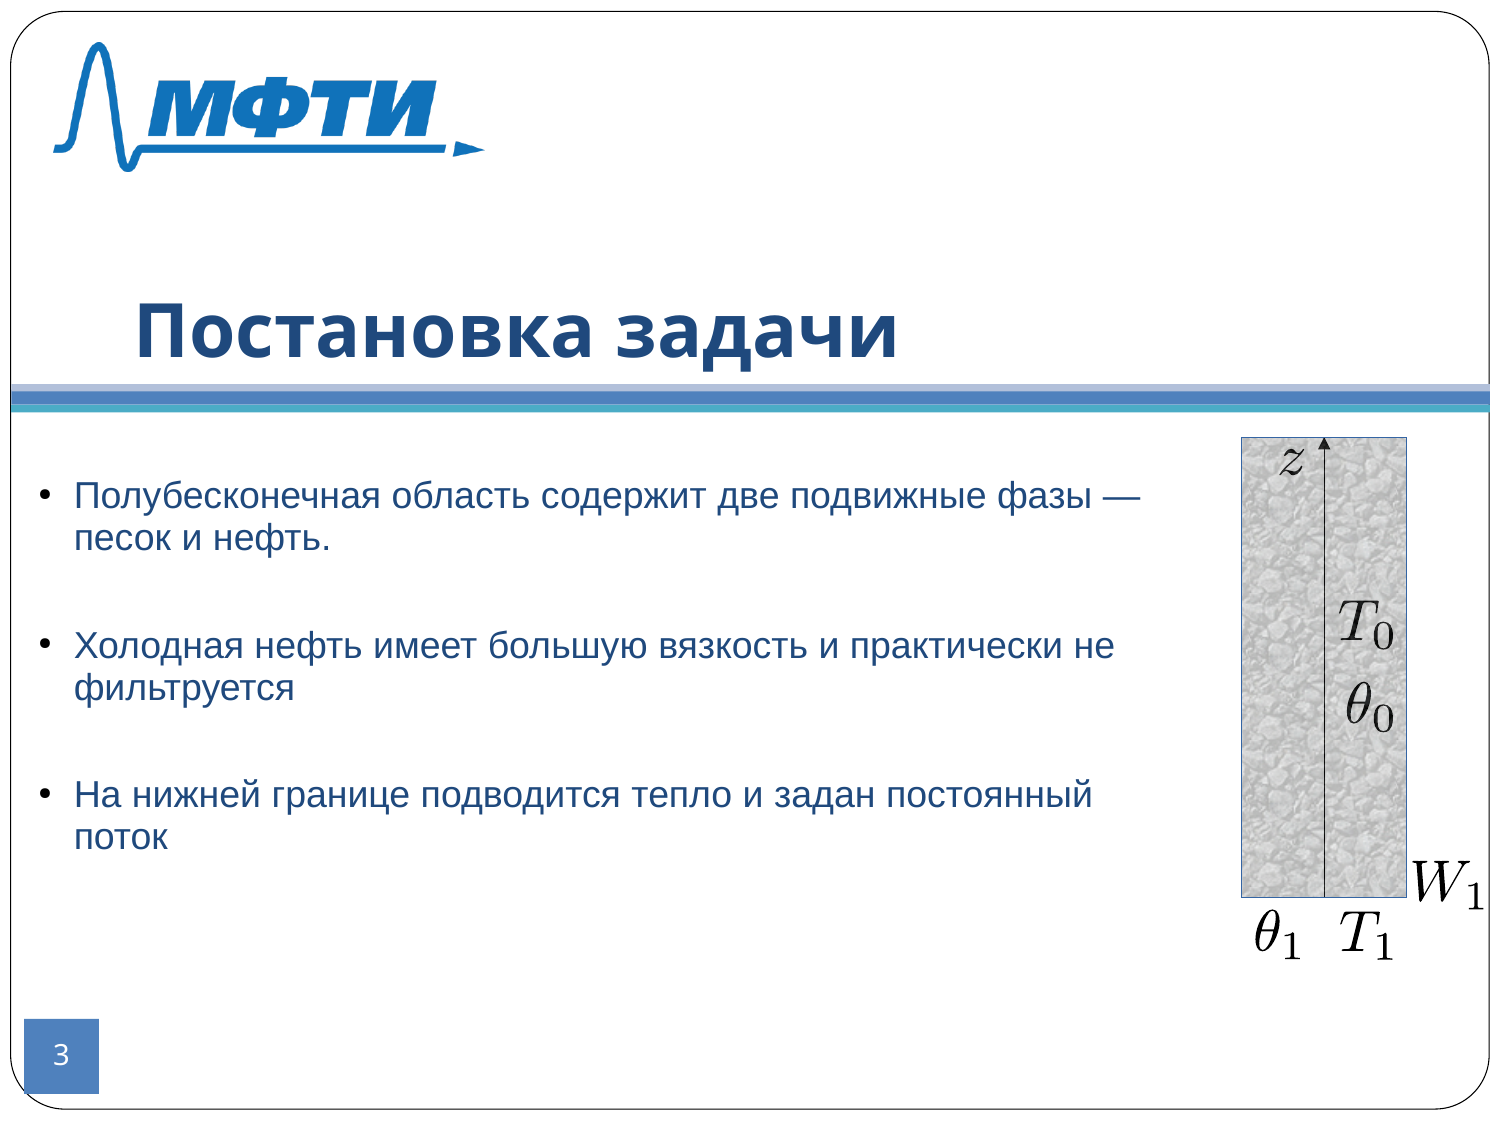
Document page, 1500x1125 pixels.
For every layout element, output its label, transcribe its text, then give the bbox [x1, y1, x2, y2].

text_box [1409, 860, 1488, 910]
text_box Полубесконечная область содержит две подвижные фазы — песок и нефть. Холодная нефть имеет большую вязкость и практически не фильтруется На нижней границе подводится тепло и задан постоянный поток [23, 413, 1205, 974]
text_box [1338, 911, 1397, 960]
picture [53, 42, 485, 172]
text_box [1241, 437, 1407, 898]
text_box <номер> [24, 1018, 99, 1094]
text_box Постановка задачи [118, 219, 1394, 380]
text_box [1252, 909, 1304, 960]
